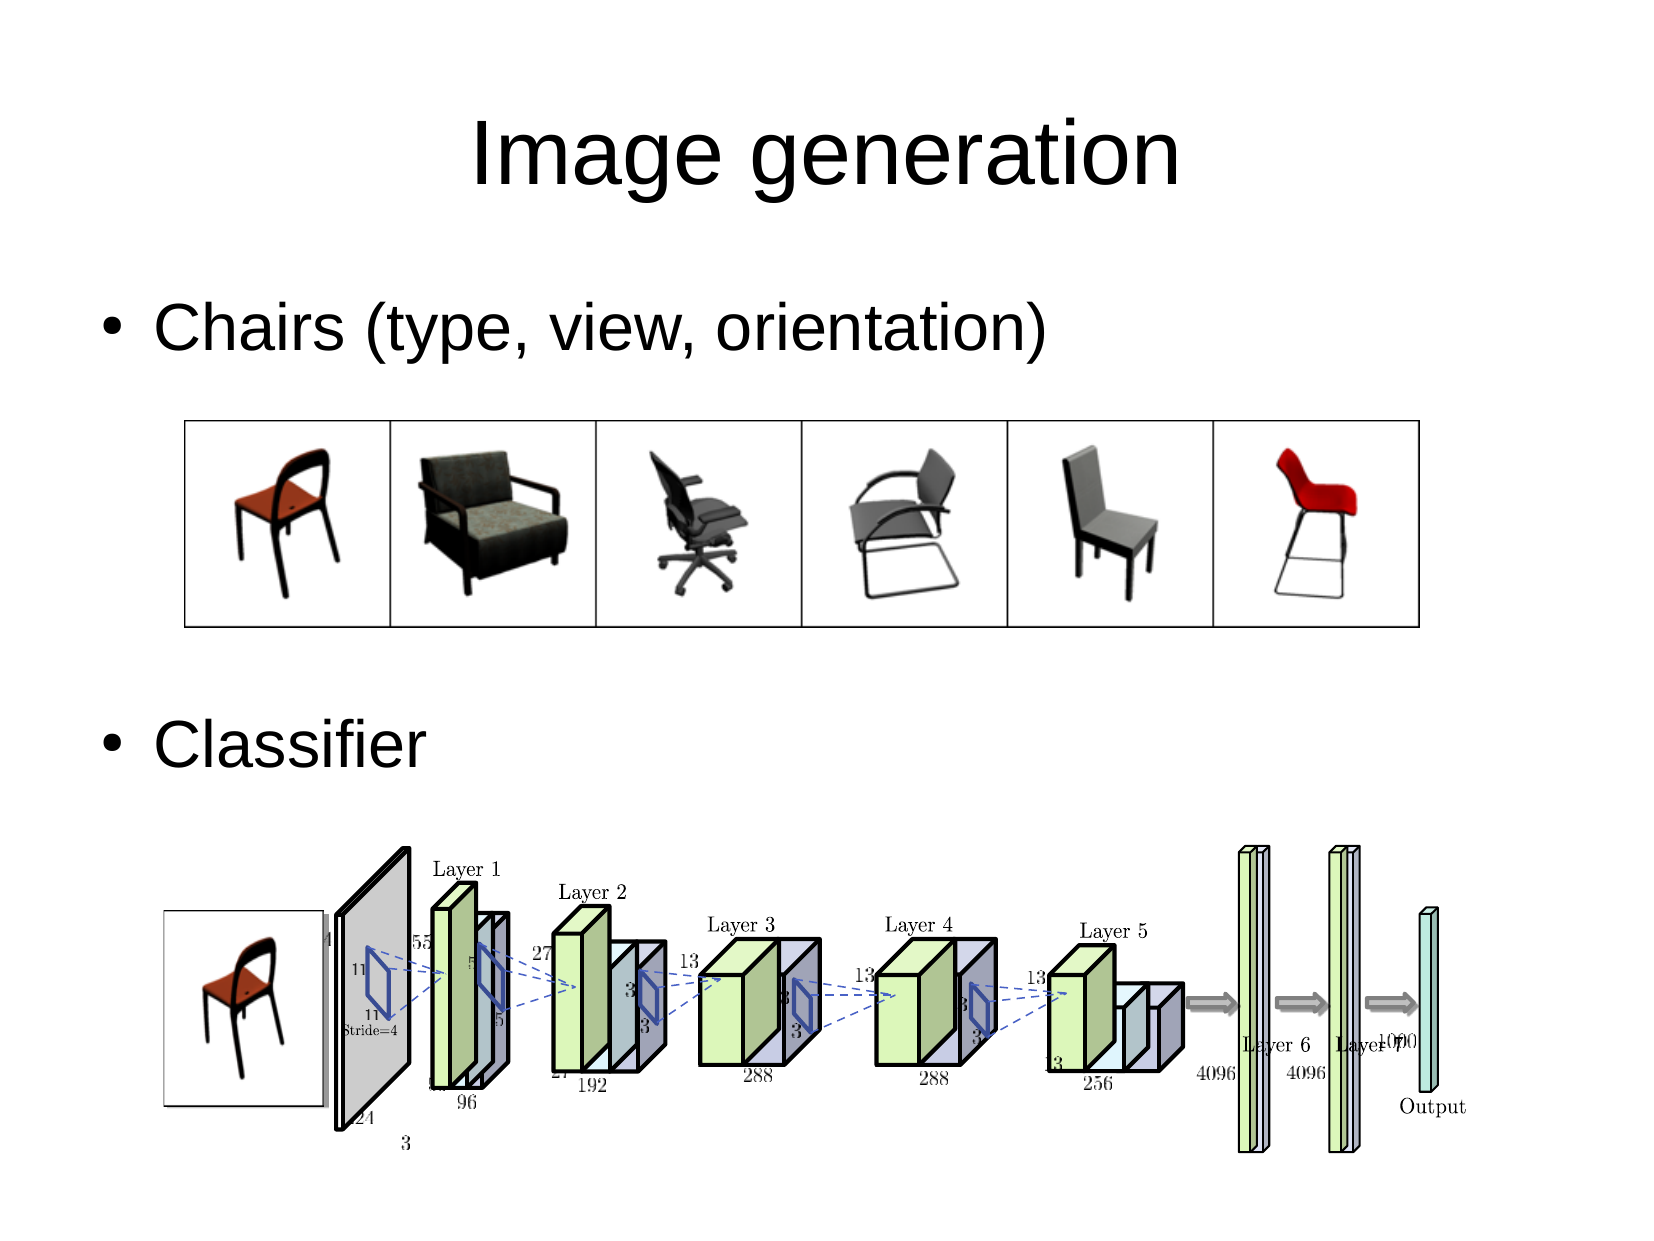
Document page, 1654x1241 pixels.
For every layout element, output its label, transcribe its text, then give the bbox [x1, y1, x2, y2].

picture [1286, 1065, 1325, 1079]
text_box [907, 921, 935, 936]
picture [349, 1110, 374, 1125]
text_box [1301, 1036, 1310, 1052]
picture [743, 1067, 772, 1082]
picture [1044, 1056, 1062, 1071]
text_box [1459, 1099, 1466, 1114]
text_box [943, 916, 953, 932]
picture [578, 1077, 606, 1092]
text_box [765, 916, 775, 932]
list Chairs (type, view, orientation) Classifier [82, 290, 1571, 1010]
text_box [1049, 946, 1184, 1072]
picture [680, 953, 698, 968]
picture [972, 1029, 981, 1044]
text_box [730, 921, 758, 936]
picture [495, 1012, 503, 1026]
picture [919, 1070, 948, 1085]
text_box [456, 865, 475, 881]
text_box [876, 940, 996, 1065]
picture [780, 990, 789, 1004]
text_box [707, 916, 720, 932]
picture [640, 1018, 649, 1033]
text_box [1367, 993, 1414, 1012]
picture [551, 1063, 570, 1078]
text_box [974, 992, 985, 1029]
text_box [482, 951, 500, 1002]
picture [874, 1052, 892, 1067]
picture [625, 982, 635, 997]
text_box [446, 865, 457, 876]
text_box [643, 978, 654, 1016]
picture [1027, 970, 1045, 985]
text_box [1394, 1036, 1404, 1052]
text_box [1329, 847, 1386, 1153]
text_box [1435, 1103, 1447, 1118]
picture [401, 1135, 410, 1150]
picture [163, 910, 332, 1107]
picture [532, 945, 552, 960]
text_box [700, 940, 820, 1065]
text_box [1400, 1097, 1415, 1114]
picture [457, 1094, 476, 1109]
text_box [898, 921, 908, 932]
text_box [617, 884, 626, 899]
picture [428, 1077, 446, 1091]
text_box [1447, 1103, 1459, 1114]
text_box [554, 907, 666, 1072]
picture [791, 1023, 801, 1038]
text_box [336, 849, 410, 1130]
picture [352, 963, 366, 975]
picture [184, 420, 1420, 628]
text_box [1093, 927, 1103, 938]
picture [1196, 1065, 1235, 1080]
title Image generation [82, 49, 1571, 257]
picture [855, 967, 874, 982]
text_box [640, 942, 666, 986]
text_box [990, 1002, 996, 1034]
text_box [433, 860, 445, 876]
picture [468, 956, 476, 969]
text_box [721, 921, 731, 932]
text_box [559, 883, 571, 899]
picture [412, 934, 431, 949]
text_box [476, 866, 484, 876]
text_box [1416, 1103, 1427, 1114]
text_box [572, 889, 582, 900]
picture [957, 997, 967, 1011]
picture [365, 1009, 379, 1020]
text_box [432, 883, 509, 1088]
text_box [1102, 927, 1130, 943]
text_box [1420, 909, 1438, 1092]
picture [697, 1052, 716, 1067]
text_box [581, 889, 609, 904]
text_box [885, 916, 897, 932]
picture [1378, 1033, 1416, 1048]
picture [1083, 1075, 1112, 1090]
text_box [1138, 923, 1148, 939]
text_box [492, 861, 500, 876]
text_box [1187, 993, 1235, 1012]
text_box [1080, 922, 1092, 938]
text_box [1276, 993, 1324, 1012]
text_box [1427, 1099, 1435, 1114]
text_box [1239, 847, 1293, 1153]
